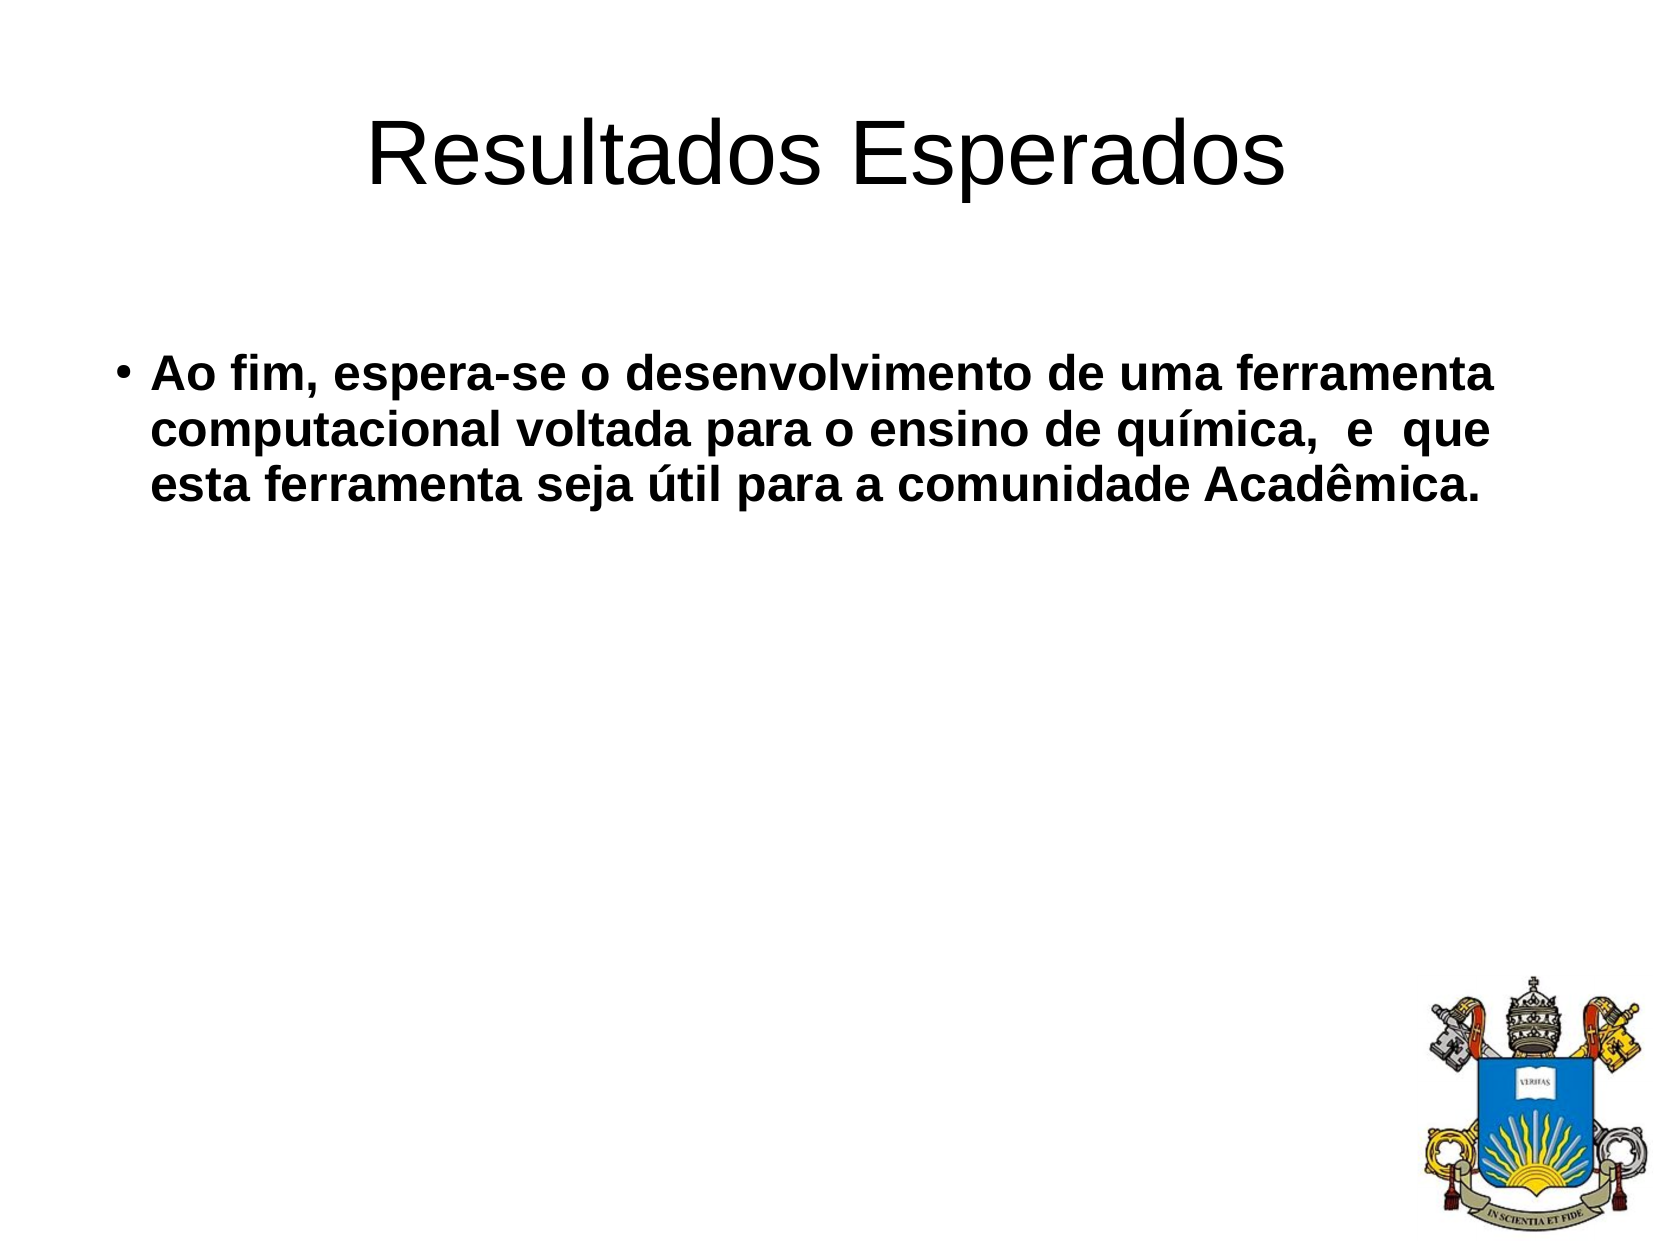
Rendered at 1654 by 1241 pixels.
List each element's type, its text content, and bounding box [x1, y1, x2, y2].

text_box Ao fim, espera-se o desenvolvimento de uma ferramenta computacional voltada para o ensino de química, e que esta ferramenta seja útil para a comunidade Acadêmica. [99, 337, 1525, 520]
picture [1417, 975, 1654, 1241]
title Resultados Esperados [82, 49, 1571, 257]
